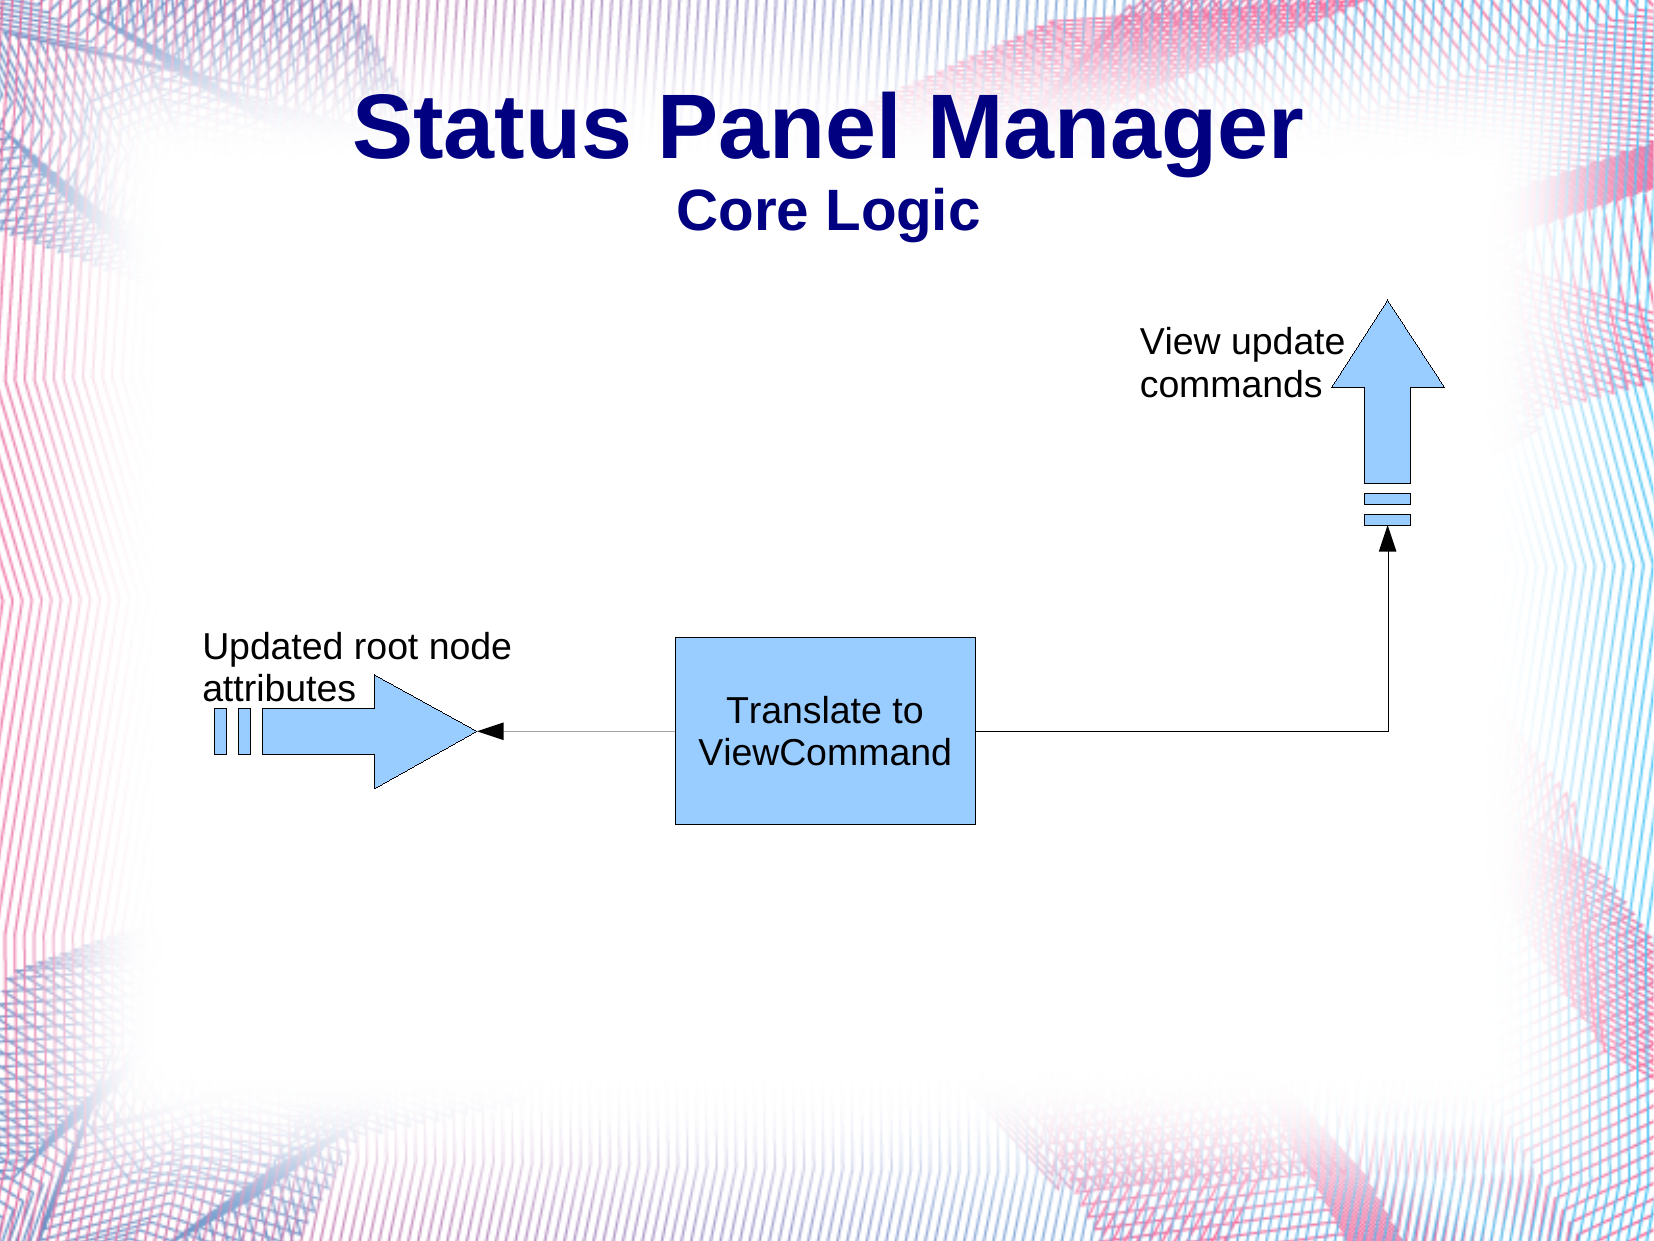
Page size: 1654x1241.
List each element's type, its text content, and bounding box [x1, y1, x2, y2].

text_box [1360, 299, 1445, 484]
text_box [238, 717, 251, 755]
text_box [214, 717, 227, 755]
text_box [1364, 493, 1411, 505]
picture [0, 0, 1654, 1241]
title Status Panel Manager Core Logic [120, 75, 1538, 243]
text_box [1364, 514, 1411, 526]
text_box Updated root node attributes [187, 618, 527, 717]
text_box Translate to ViewCommand [675, 637, 976, 825]
text_box [262, 717, 477, 789]
text_box View update commands [1125, 313, 1360, 413]
